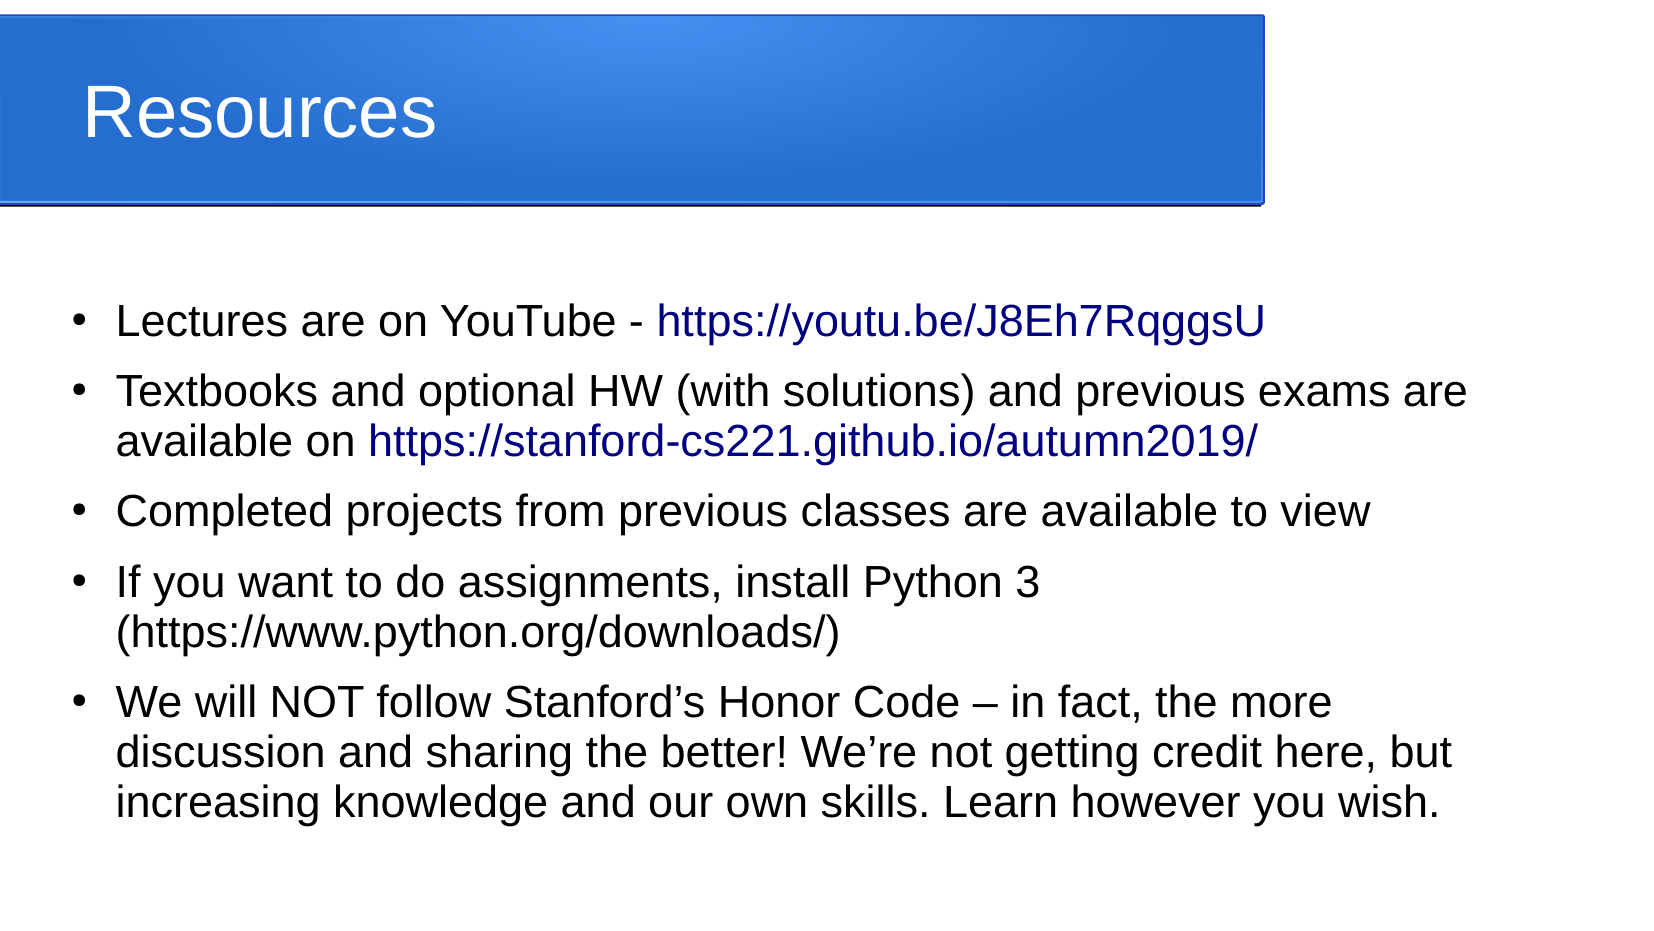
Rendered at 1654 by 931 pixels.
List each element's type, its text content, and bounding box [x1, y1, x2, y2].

title Resources [82, 35, 1235, 189]
list Lectures are on YouTube - https://youtu.be/J8Eh7RqggsU Textbooks and optional HW (with solutions) and previous exams are available on https://stanford-cs221.github.io/autumn2019/ Completed projects from previous classes are available to view If you want to do assignments, install Python 3 (https://www.python.org/downloads/) We will NOT follow Stanford’s Honor Code – in fact, the more discussion and sharing the better! We’re not getting credit here, but increasing knowledge and our own skills. Learn however you wish. [56, 225, 1546, 841]
